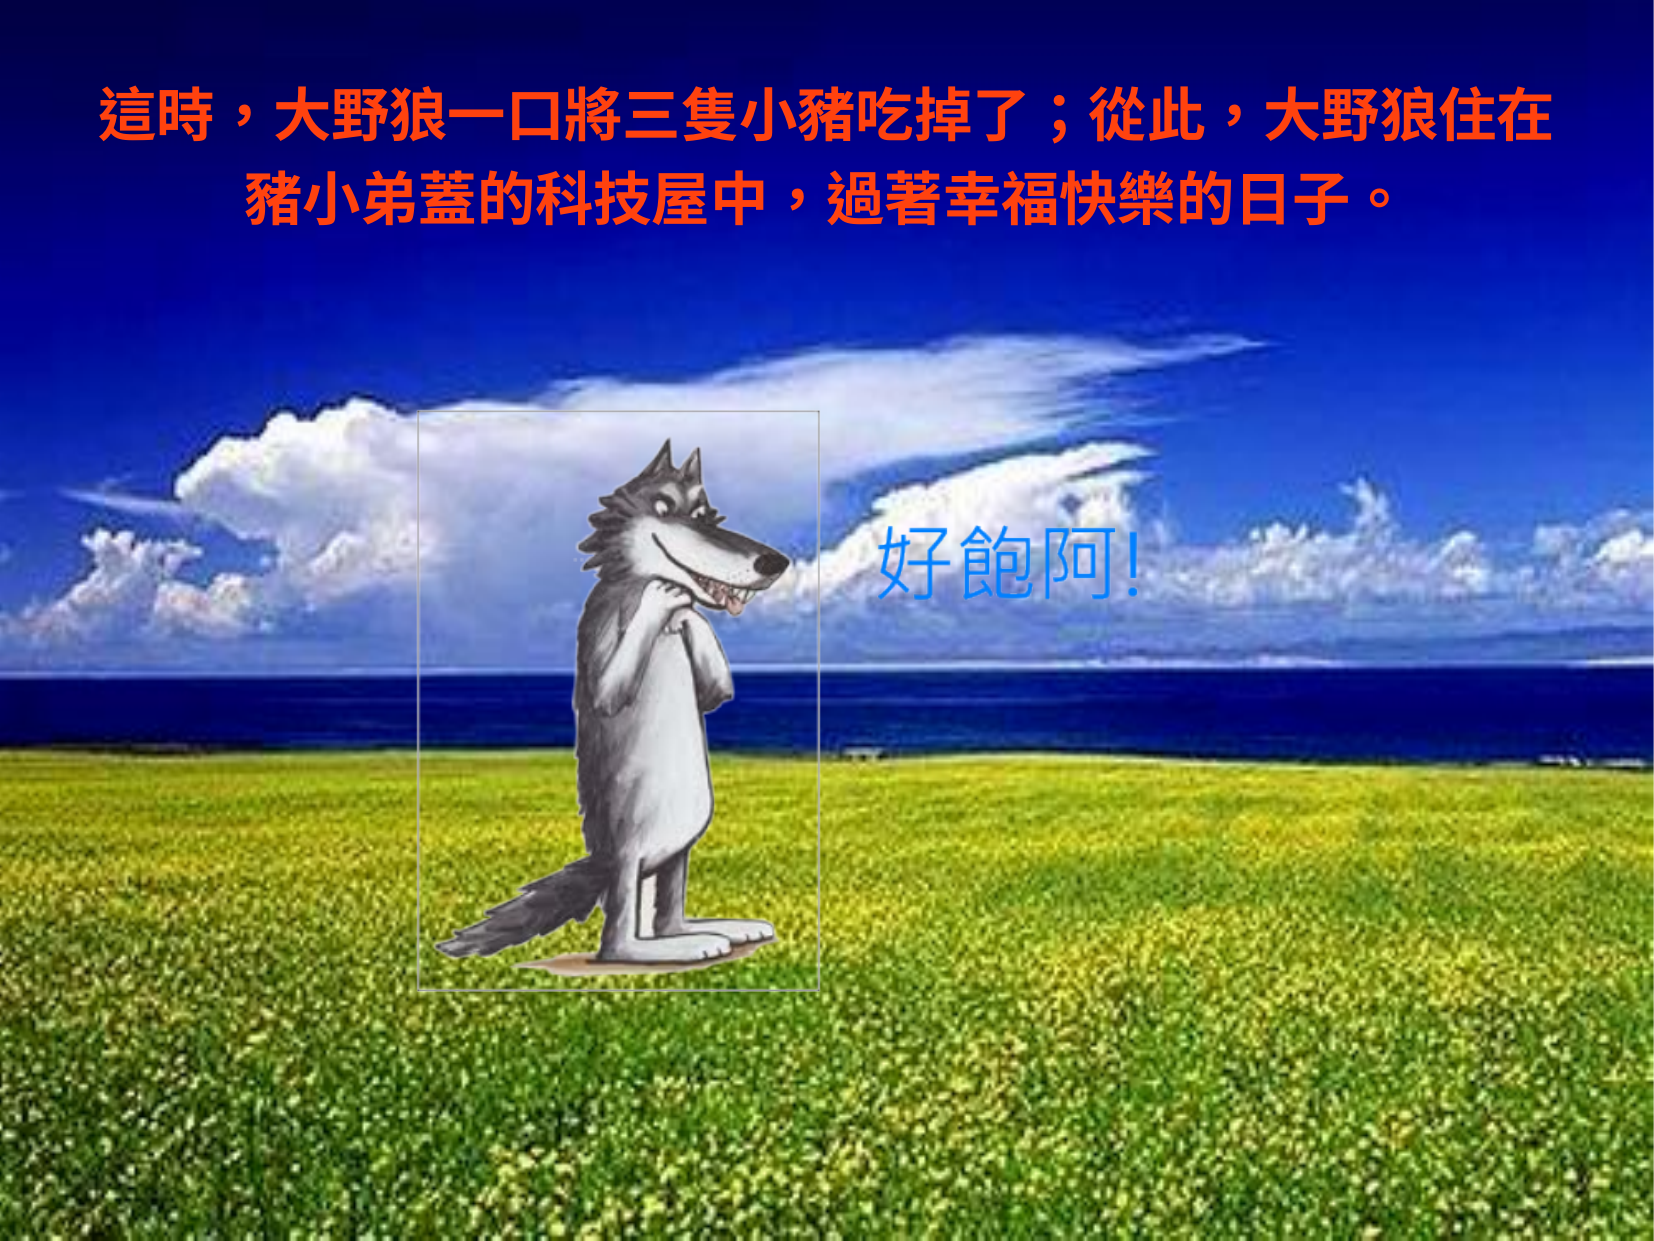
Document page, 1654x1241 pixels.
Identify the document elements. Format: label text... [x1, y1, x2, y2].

title 這時，大野狼一口將三隻小豬吃掉了；從此，大野狼住在豬小弟蓋的科技屋中，過著幸福快樂的日子。 [82, 49, 1571, 257]
picture [0, 0, 1654, 1241]
